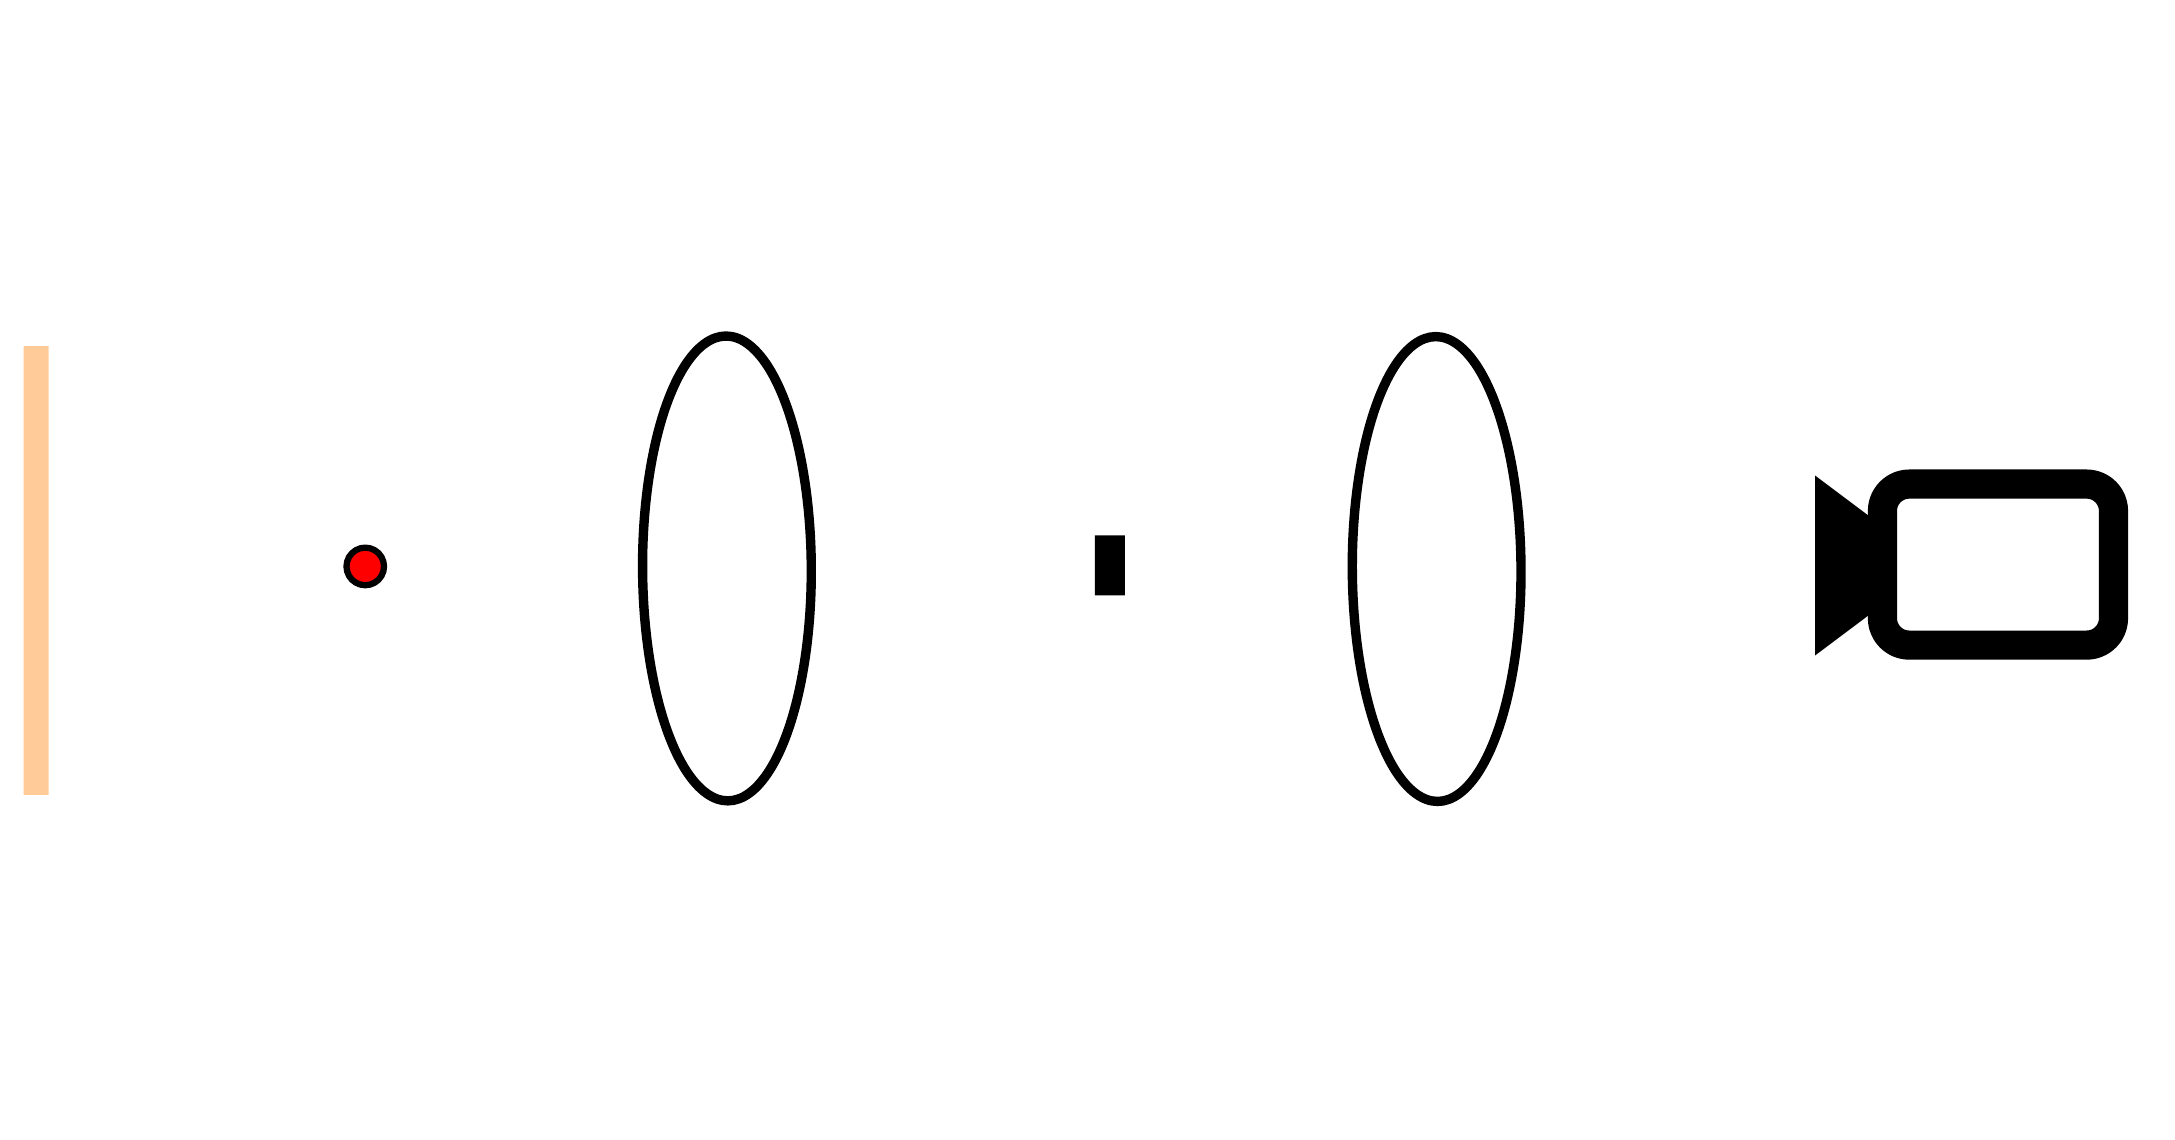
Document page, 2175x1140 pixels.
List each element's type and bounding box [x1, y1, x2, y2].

text_box [1882, 484, 2114, 646]
text_box [642, 336, 812, 801]
text_box [1094, 535, 1125, 596]
text_box [346, 547, 385, 586]
text_box [1815, 475, 1876, 656]
text_box [1352, 336, 1522, 802]
